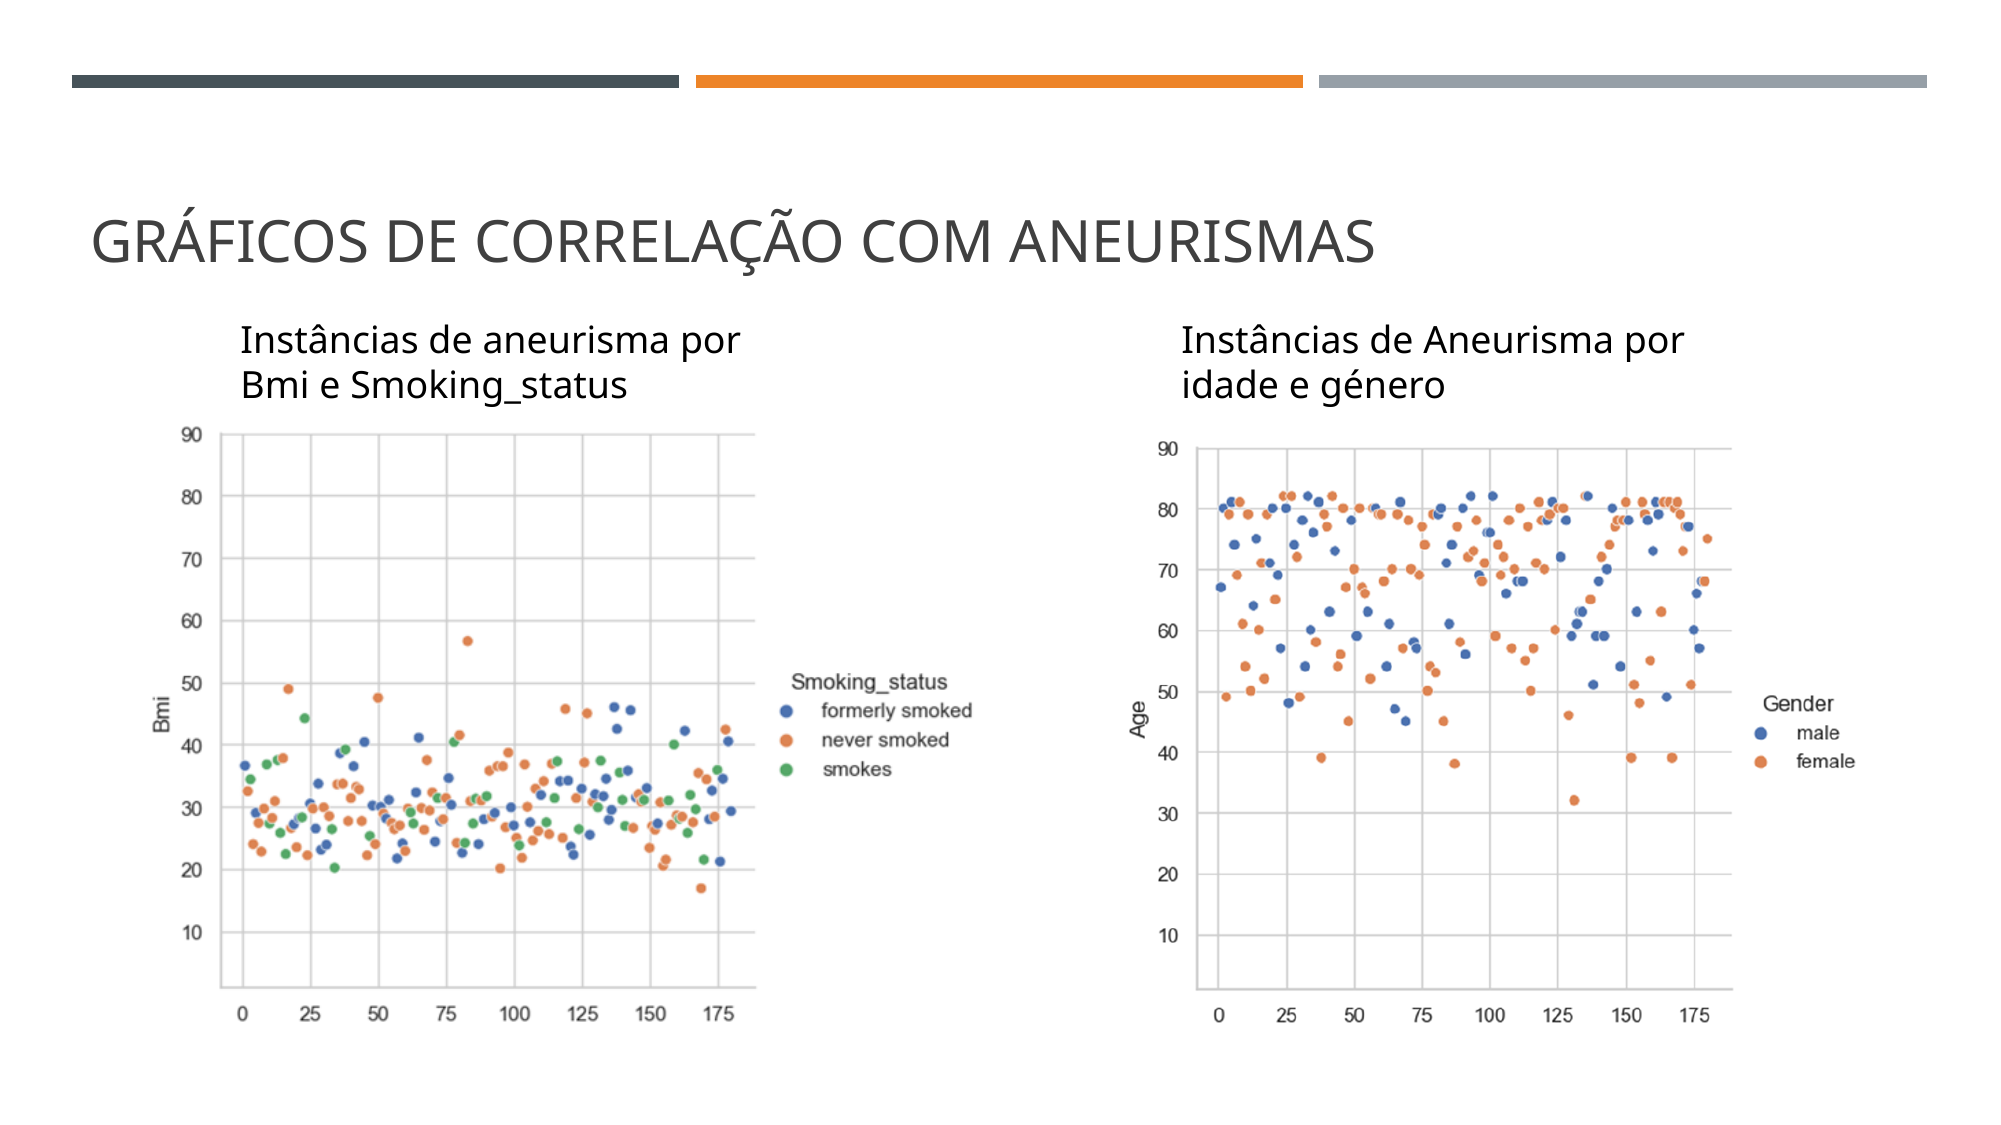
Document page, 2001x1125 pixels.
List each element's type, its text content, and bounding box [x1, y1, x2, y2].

picture [1117, 428, 1873, 1037]
title Gráficos de correlação com aneurismas [75, 101, 1926, 282]
text_box Instâncias de Aneurisma por idade e género [1166, 308, 1775, 415]
picture [140, 414, 991, 1037]
text_box Instâncias de aneurisma por Bmi e Smoking_status [225, 308, 834, 415]
